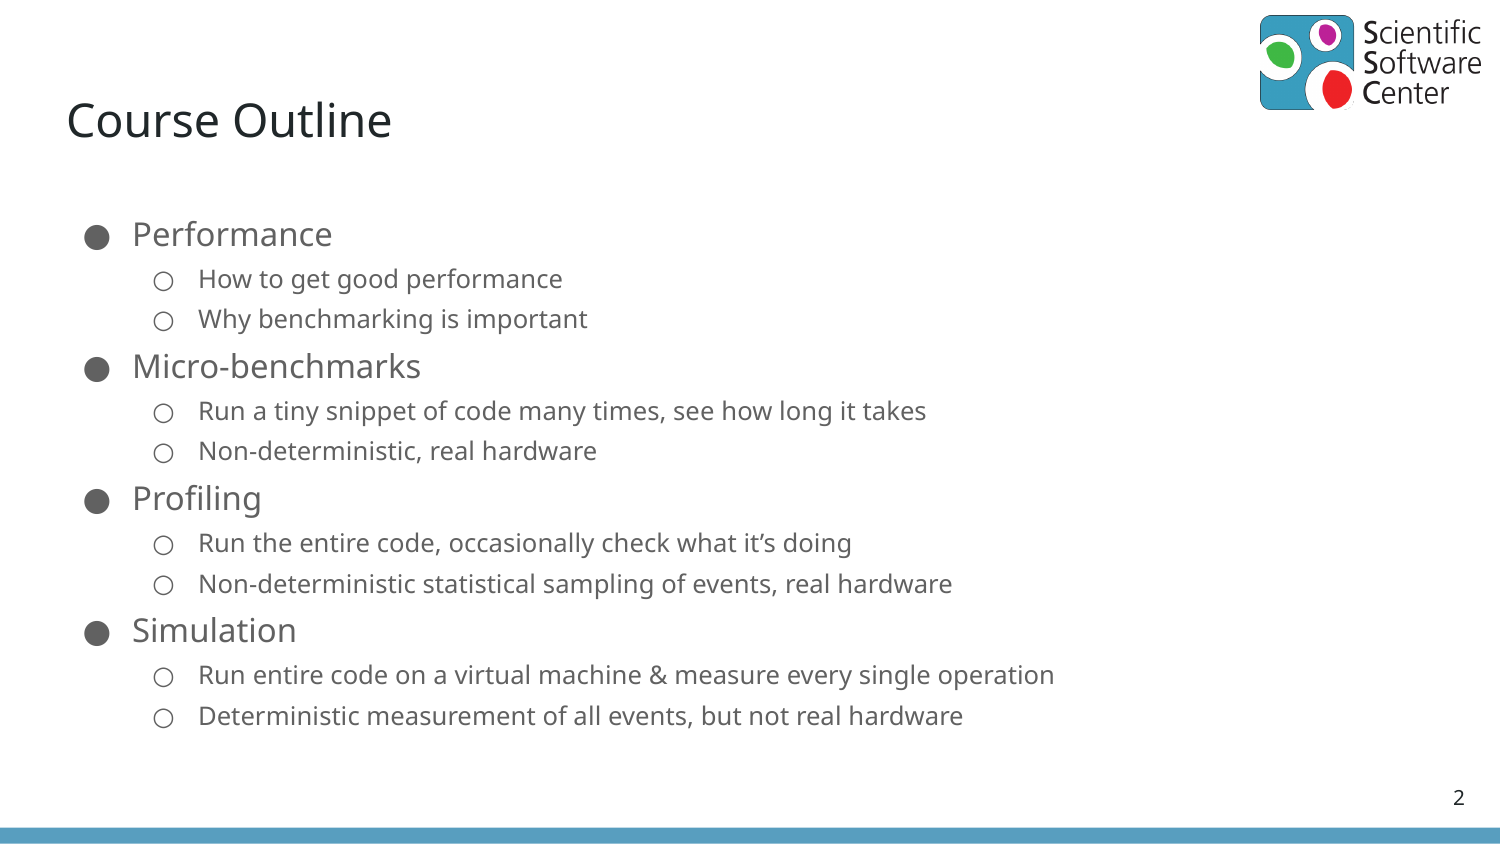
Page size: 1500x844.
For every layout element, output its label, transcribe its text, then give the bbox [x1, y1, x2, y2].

picture [1260, 15, 1481, 110]
slide_number <number> [1389, 764, 1480, 830]
title Course Outline [51, 72, 1449, 167]
list Performance How to get good performance Why benchmarking is important Micro-benchmarks Run a tiny snippet of code many times, see how long it takes Non-deterministic, real hardware Profiling Run the entire code, occasionally check what it’s doing Non-deterministic statistical sampling of events, real hardware Simulation Run entire code on a virtual machine & measure every single operation Deterministic measurement of all events, but not real hardware [51, 189, 1449, 750]
